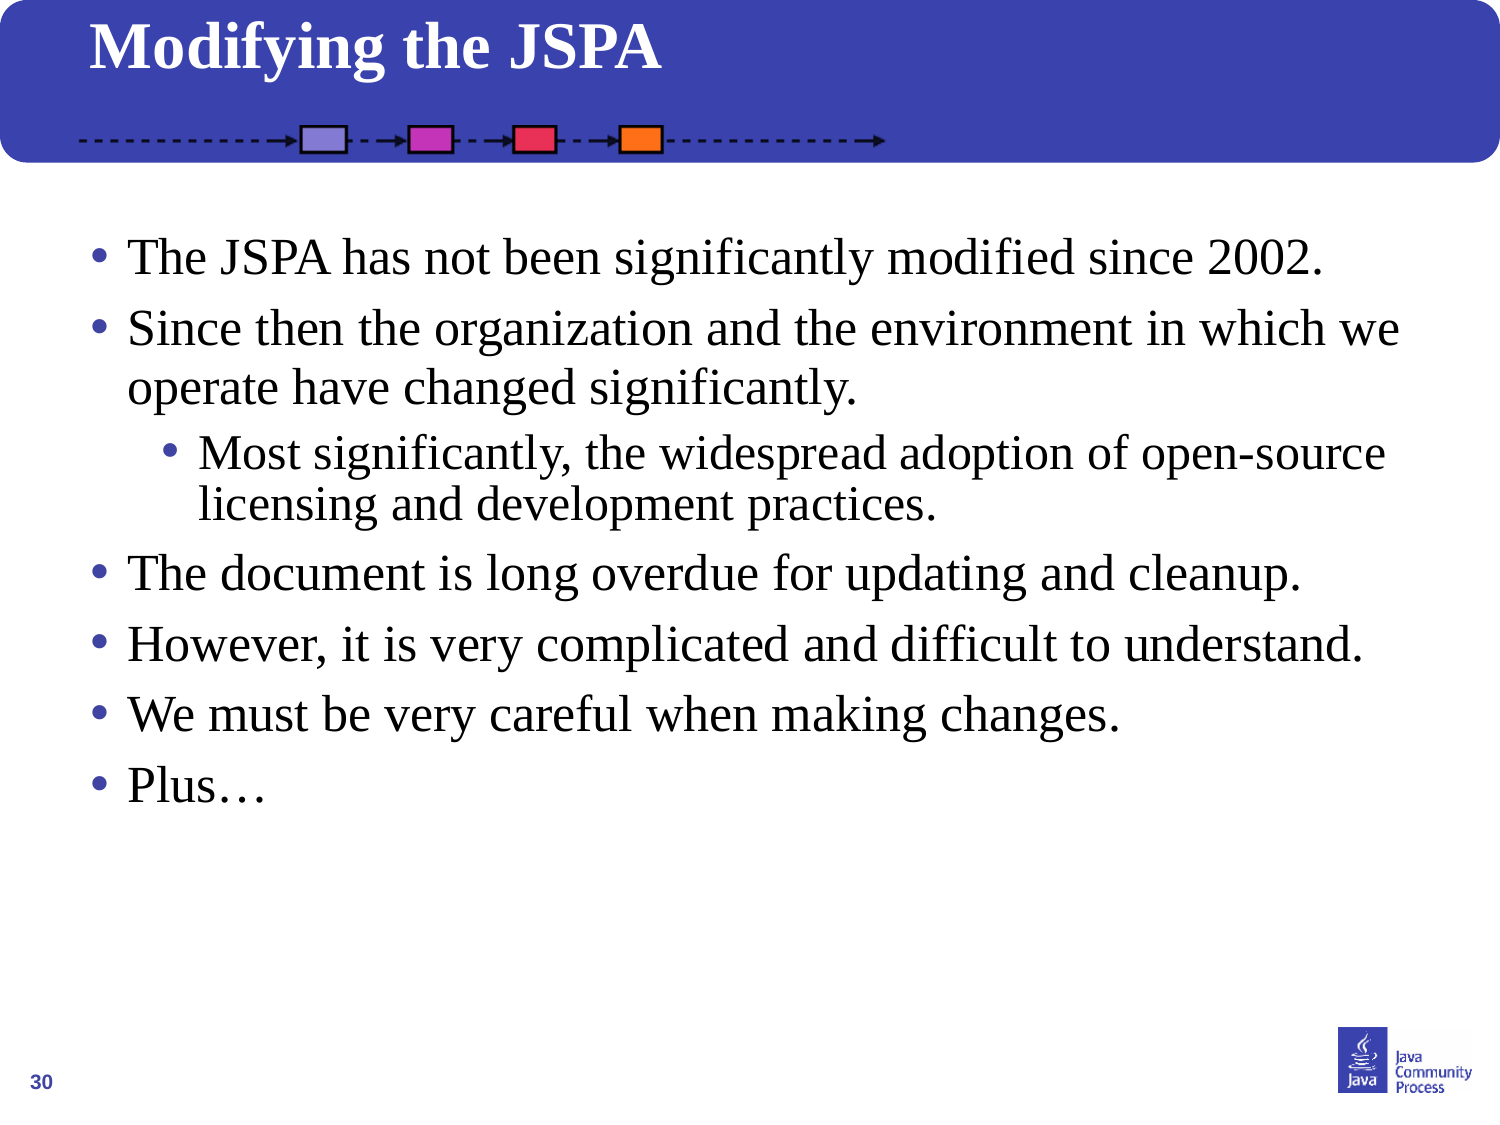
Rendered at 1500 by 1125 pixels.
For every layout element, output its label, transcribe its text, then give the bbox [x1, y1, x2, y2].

picture [70, 125, 897, 156]
title Modifying the JSPA [75, 0, 1391, 143]
list The JSPA has not been significantly modified since 2002. Since then the organization and the environment in which we operate have changed significantly. Most significantly, the widespread adoption of open-source licensing and development practices. The document is long overdue for updating and cleanup. However, it is very complicated and difficult to understand. We must be very careful when making changes. Plus… [75, 219, 1438, 1061]
picture [1337, 1026, 1472, 1093]
